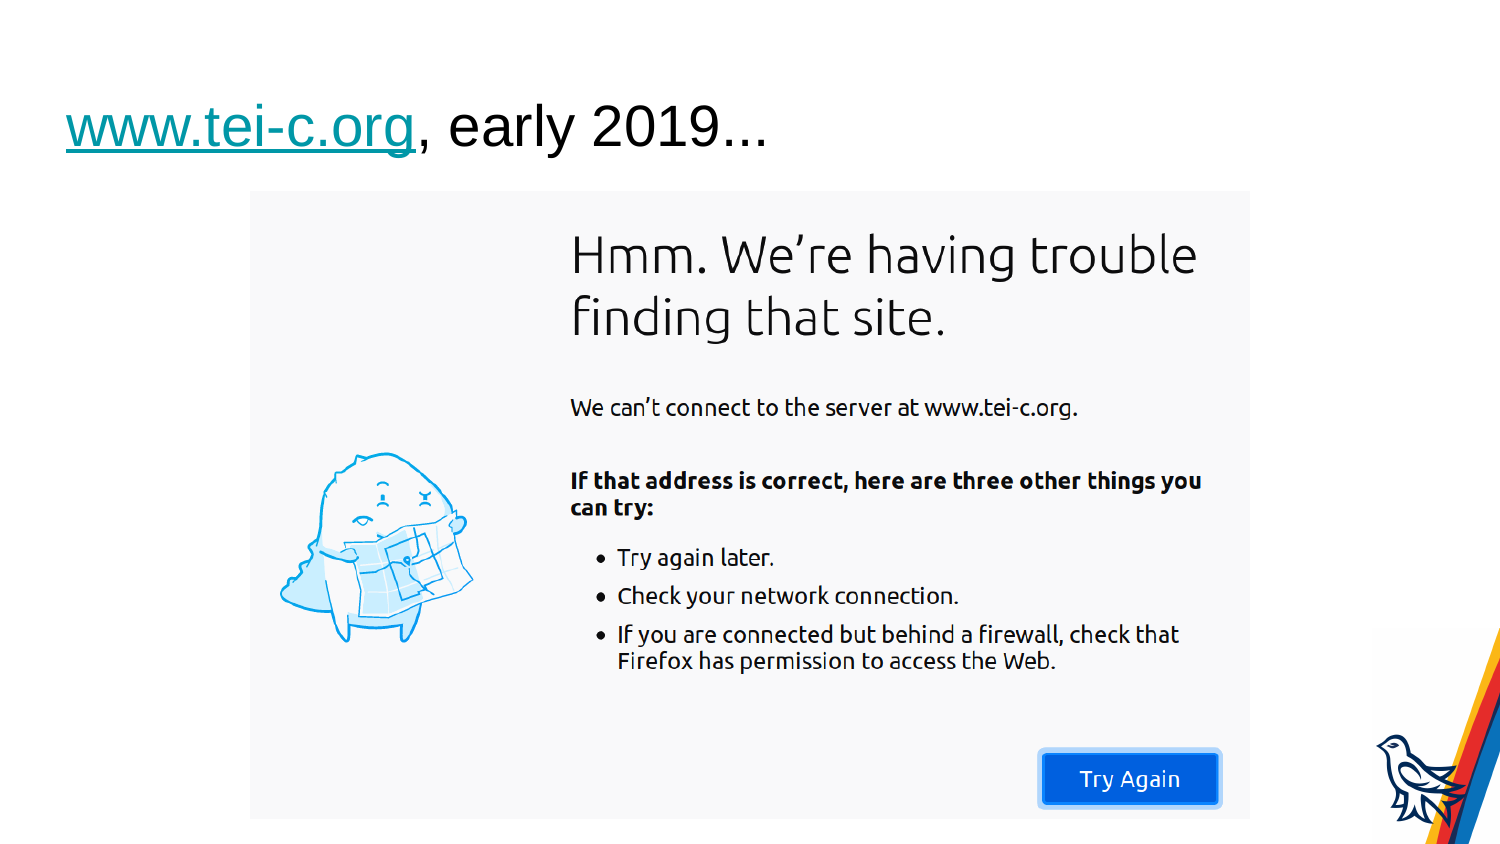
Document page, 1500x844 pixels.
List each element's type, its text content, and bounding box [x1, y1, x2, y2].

title www.tei-c.org, early 2019... [51, 72, 1449, 167]
picture [1372, 628, 1500, 844]
picture [250, 191, 1250, 819]
